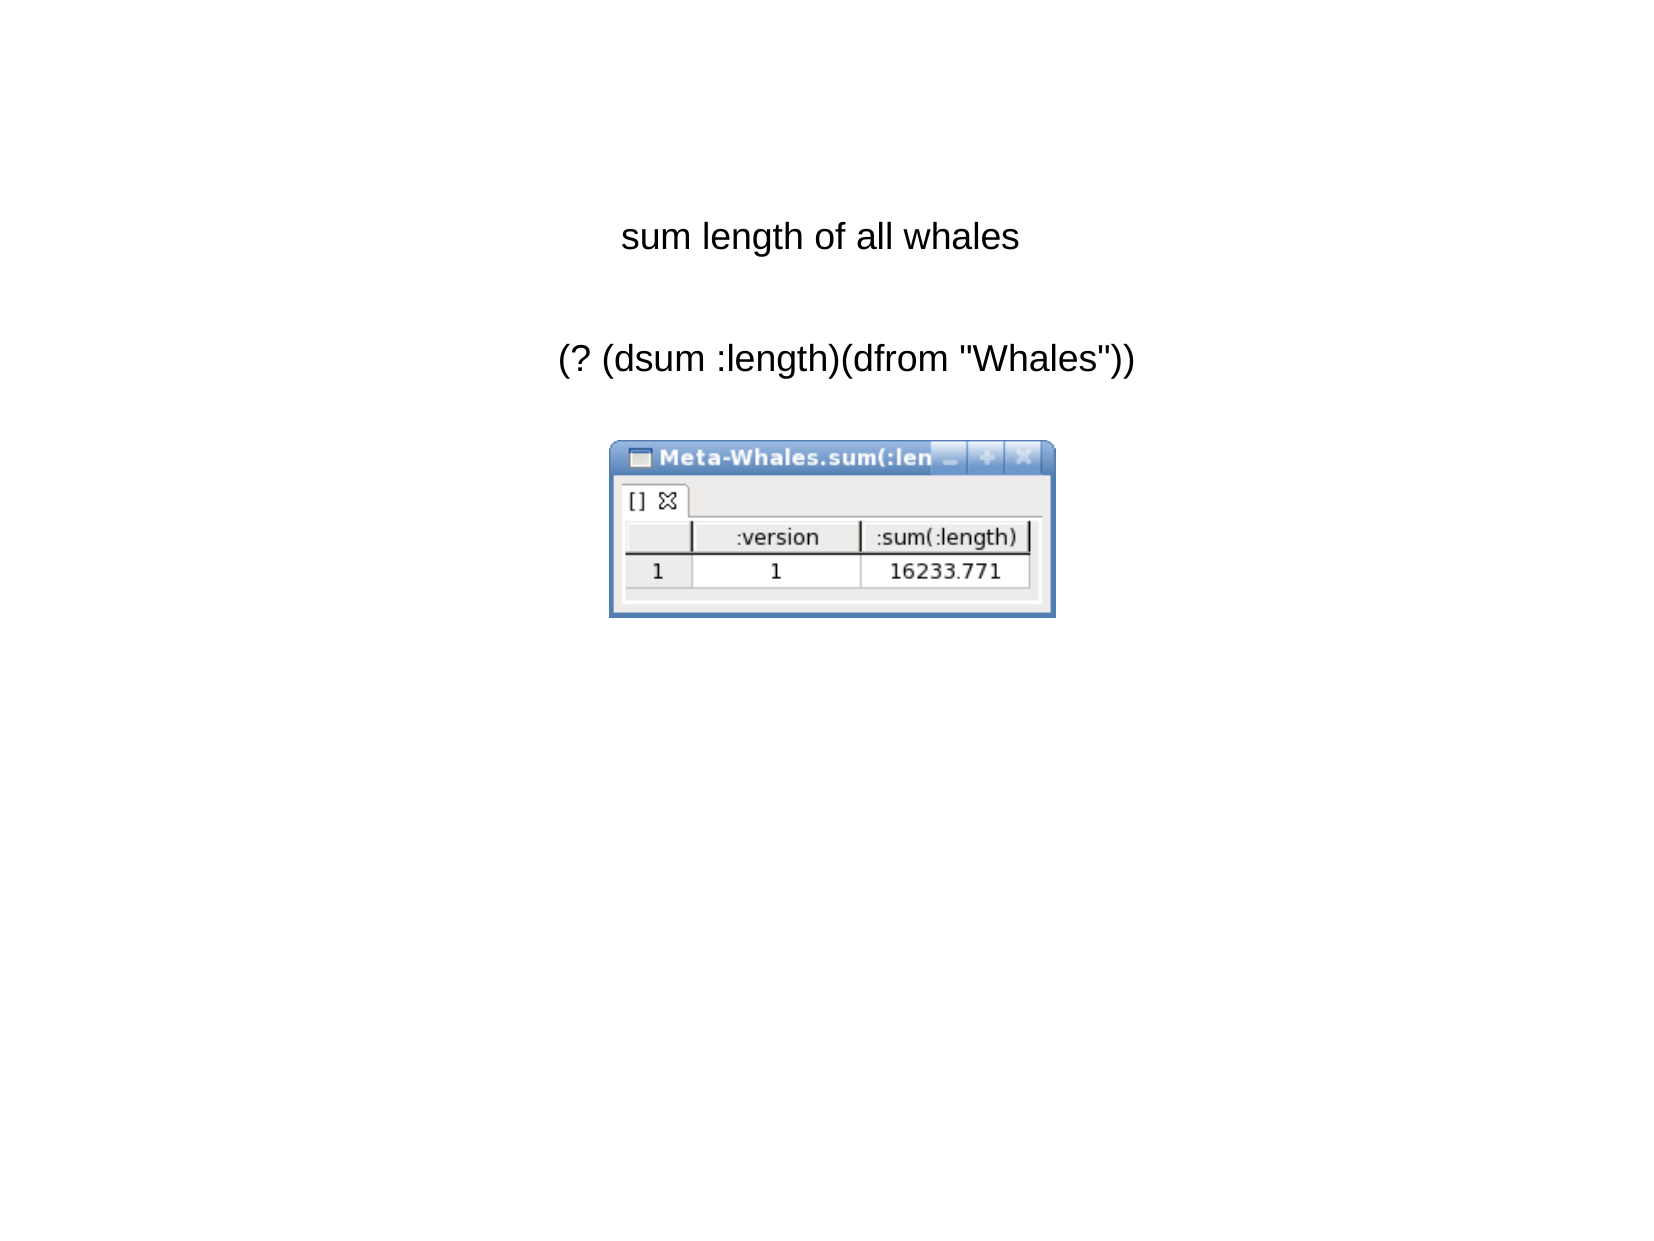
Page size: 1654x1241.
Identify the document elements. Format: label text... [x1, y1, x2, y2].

picture [609, 440, 1056, 618]
text_box sum length of all whales [606, 208, 1036, 266]
text_box (? (dsum :length)(dfrom "Whales")) [543, 330, 1153, 388]
